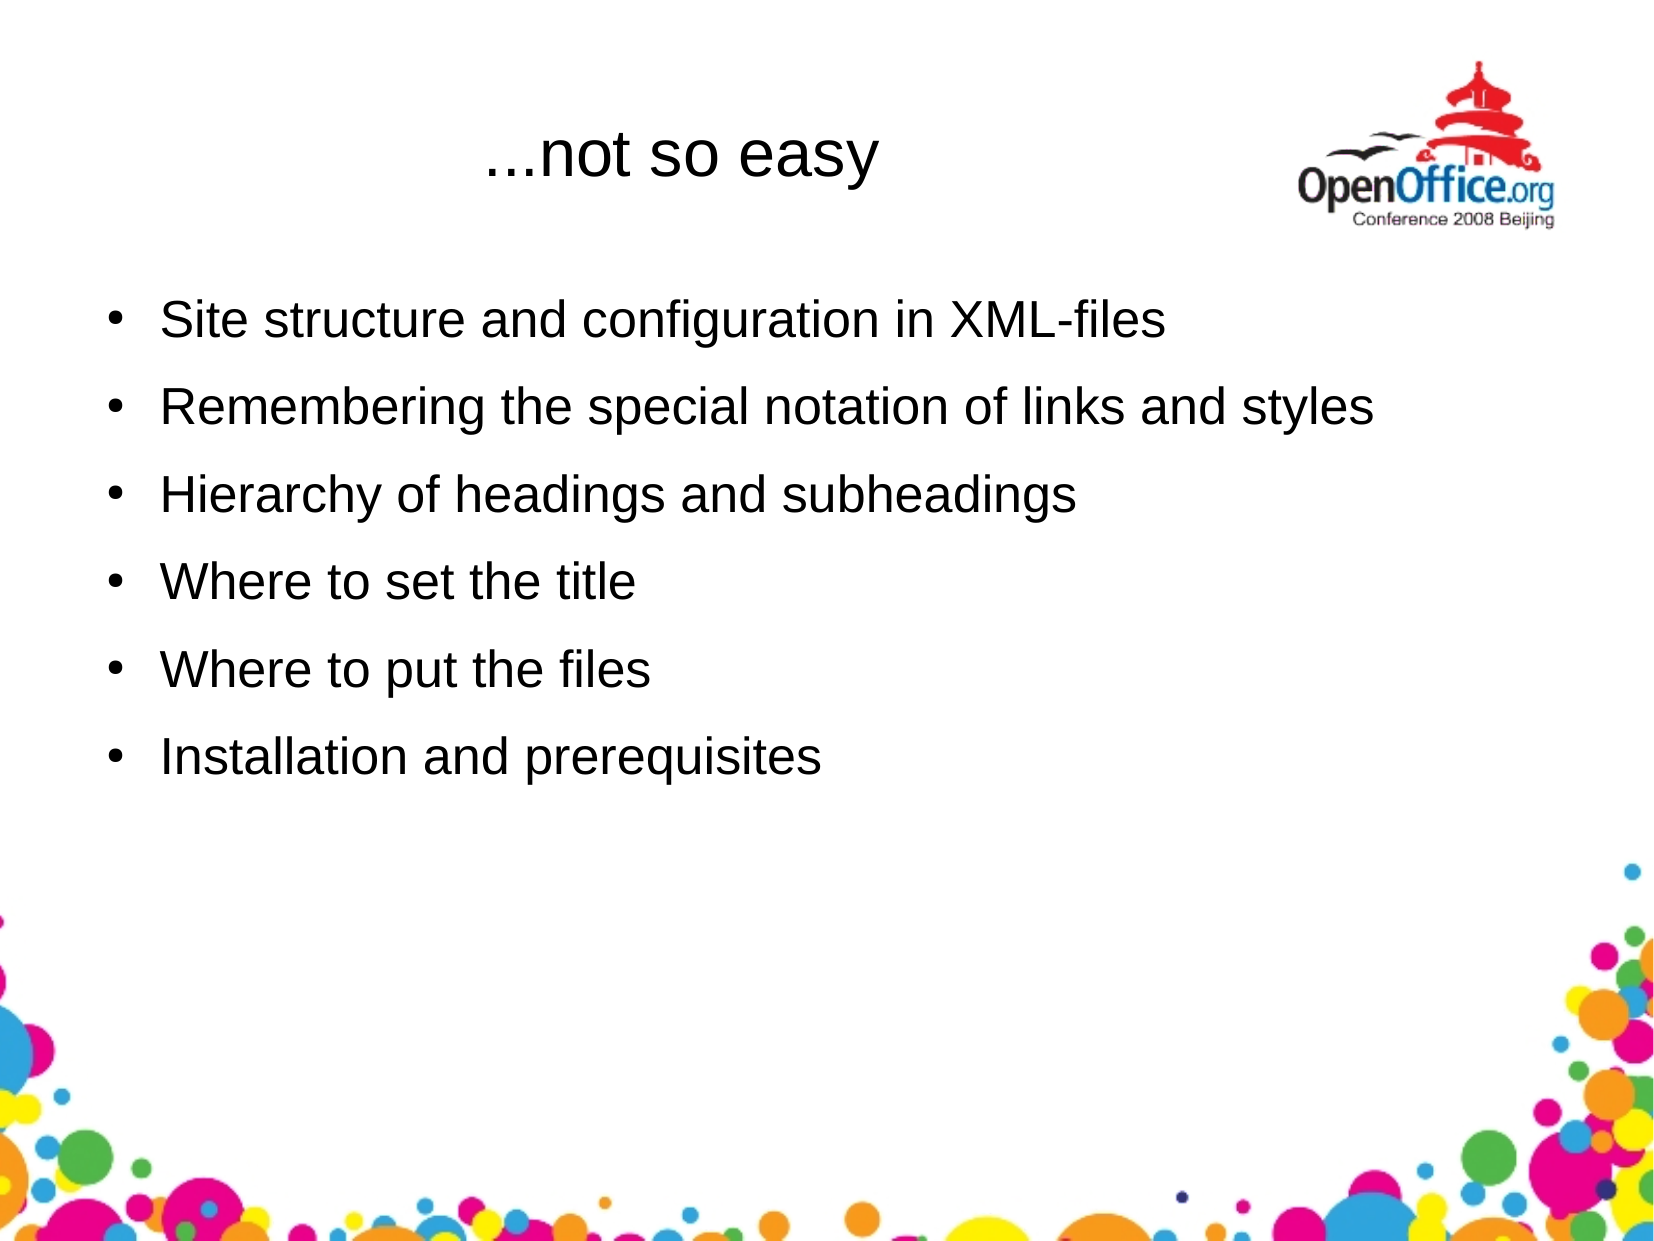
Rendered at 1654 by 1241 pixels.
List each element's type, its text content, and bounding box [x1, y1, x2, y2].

picture [0, 810, 1654, 1241]
picture [1285, 51, 1569, 250]
list Site structure and configuration in XML-files Remembering the special notation of links and styles Hierarchy of headings and subheadings Where to set the title Where to put the files Installation and prerequisites [88, 290, 1577, 1094]
title ...not so easy [82, 56, 1258, 250]
